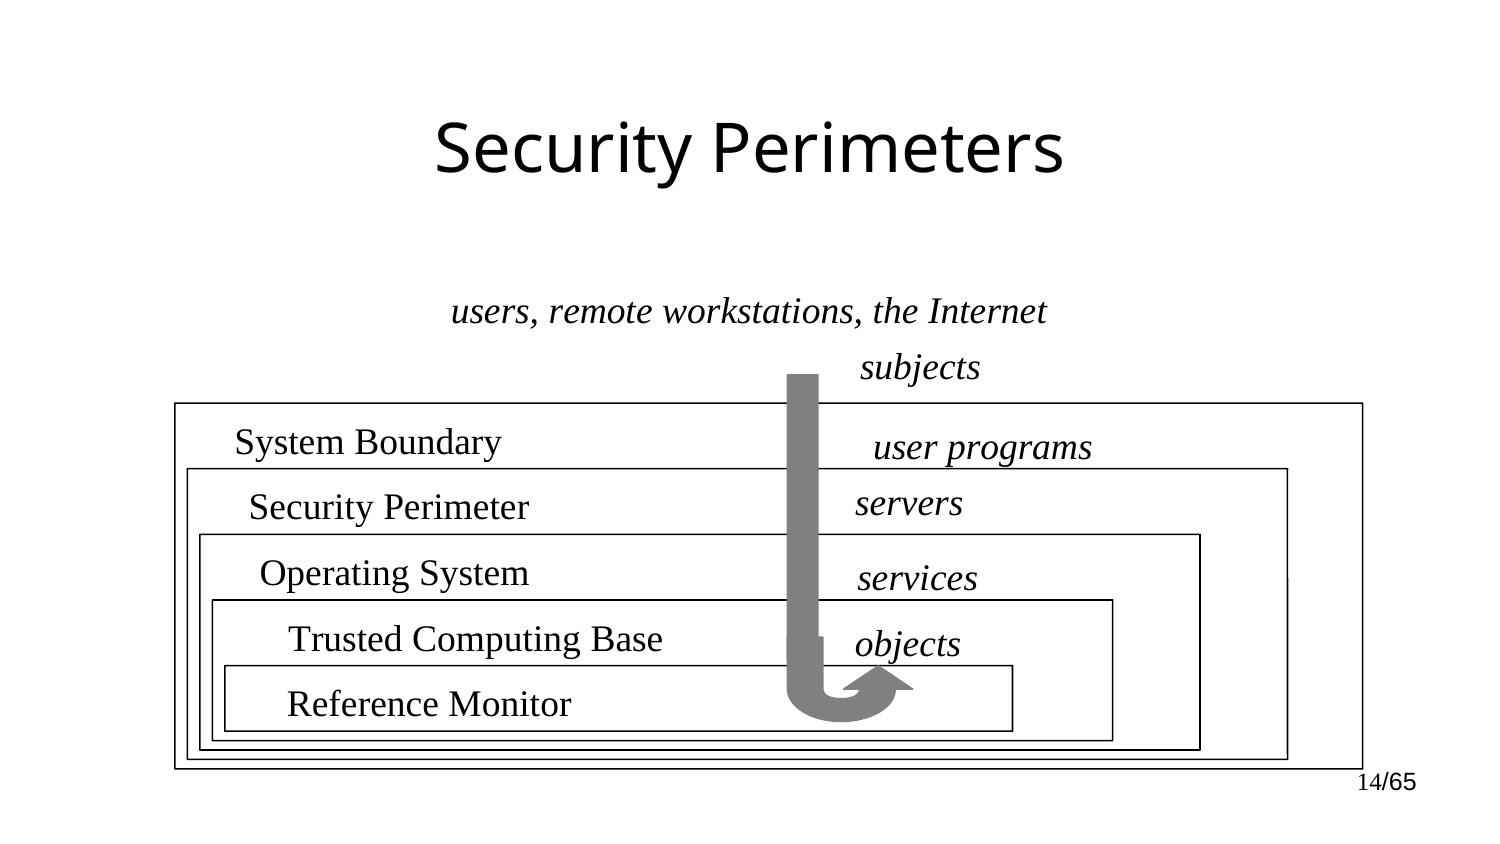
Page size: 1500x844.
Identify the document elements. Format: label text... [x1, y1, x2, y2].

text_box objects [840, 614, 977, 673]
text_box user programs [858, 417, 1108, 476]
text_box [787, 375, 913, 722]
text_box System Boundary [219, 412, 518, 467]
text_box Trusted Computing Base [273, 609, 679, 668]
text_box users, remote workstations, the Internet [436, 281, 1063, 340]
text_box services [842, 548, 994, 607]
text_box Operating System [244, 543, 545, 599]
text_box Security Perimeter [234, 478, 545, 533]
text_box Reference Monitor [272, 675, 587, 734]
text_box subjects [845, 337, 996, 396]
title Security Perimeters [112, 74, 1388, 216]
text_box servers [840, 473, 979, 532]
